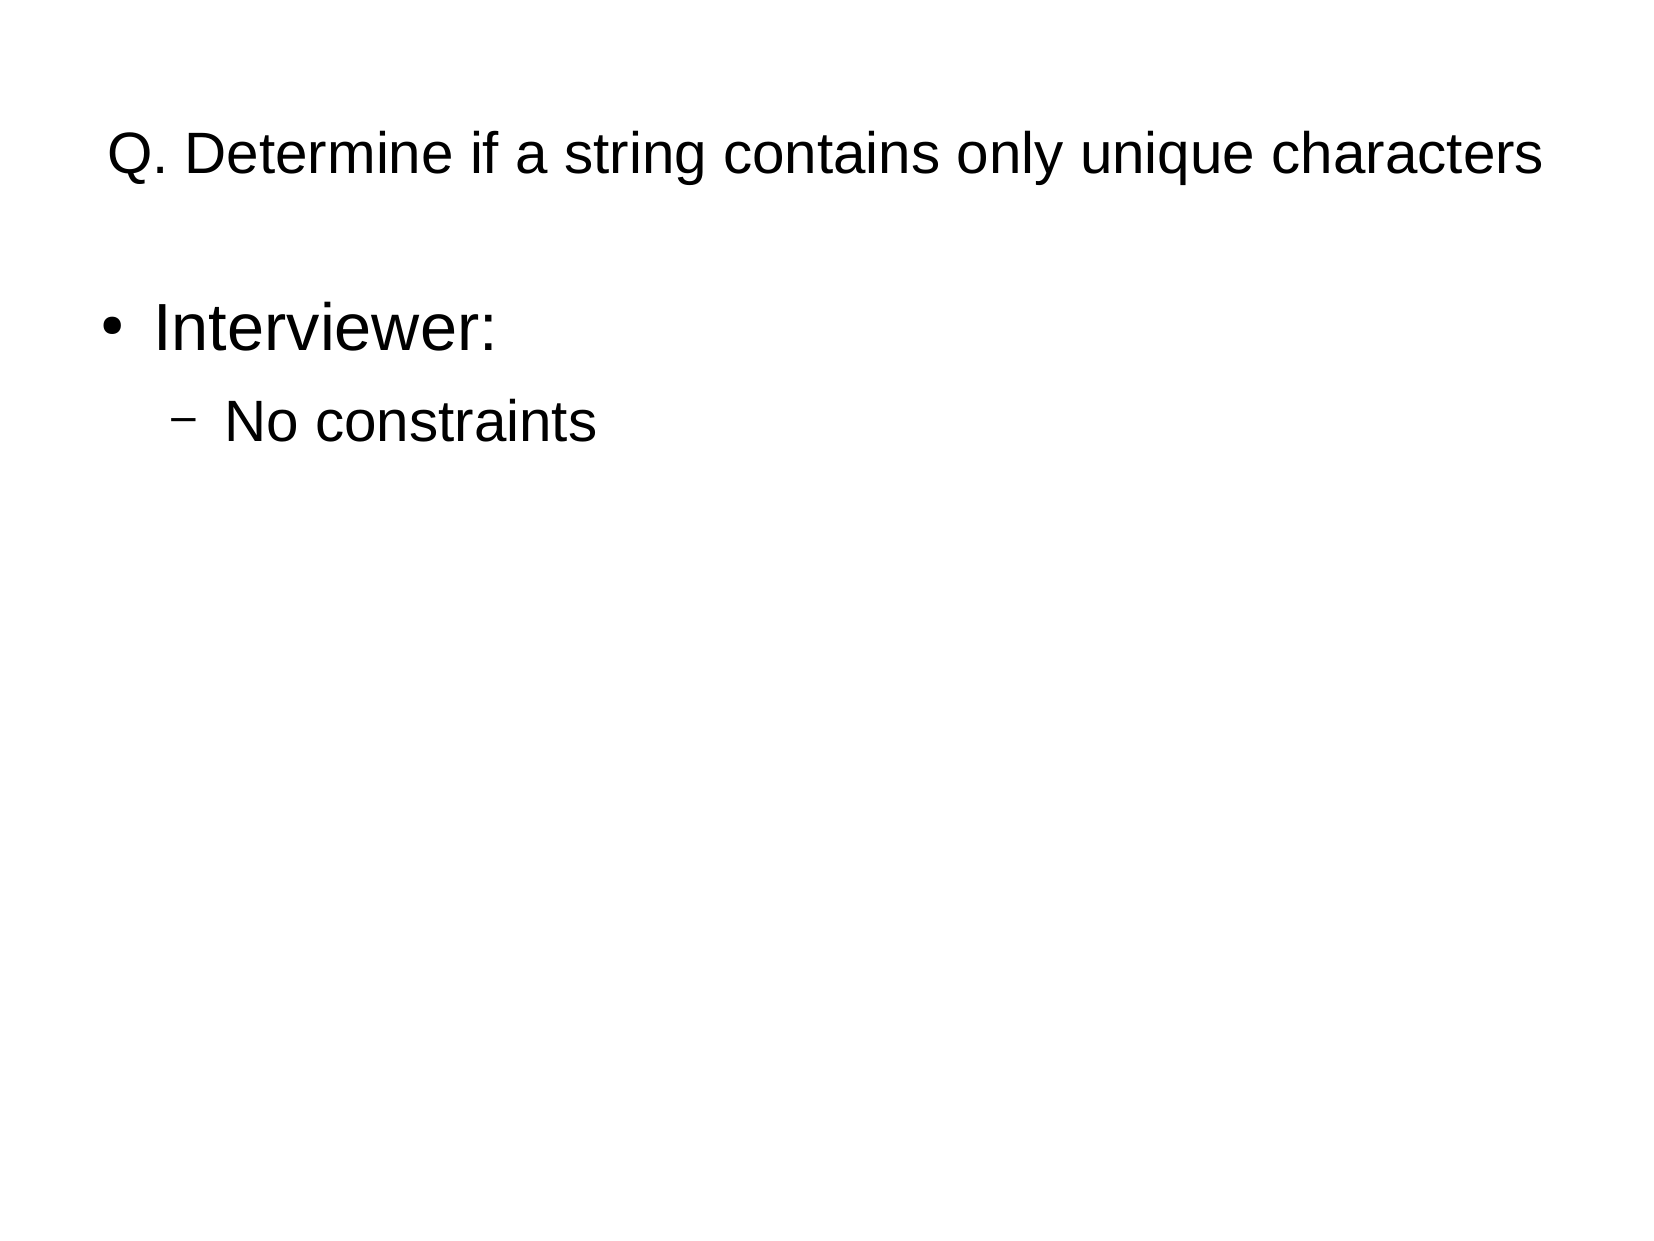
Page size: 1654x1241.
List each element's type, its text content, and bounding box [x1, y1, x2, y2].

list Interviewer: No constraints [82, 290, 1571, 1010]
title Q. Determine if a string contains only unique characters [82, 49, 1571, 257]
